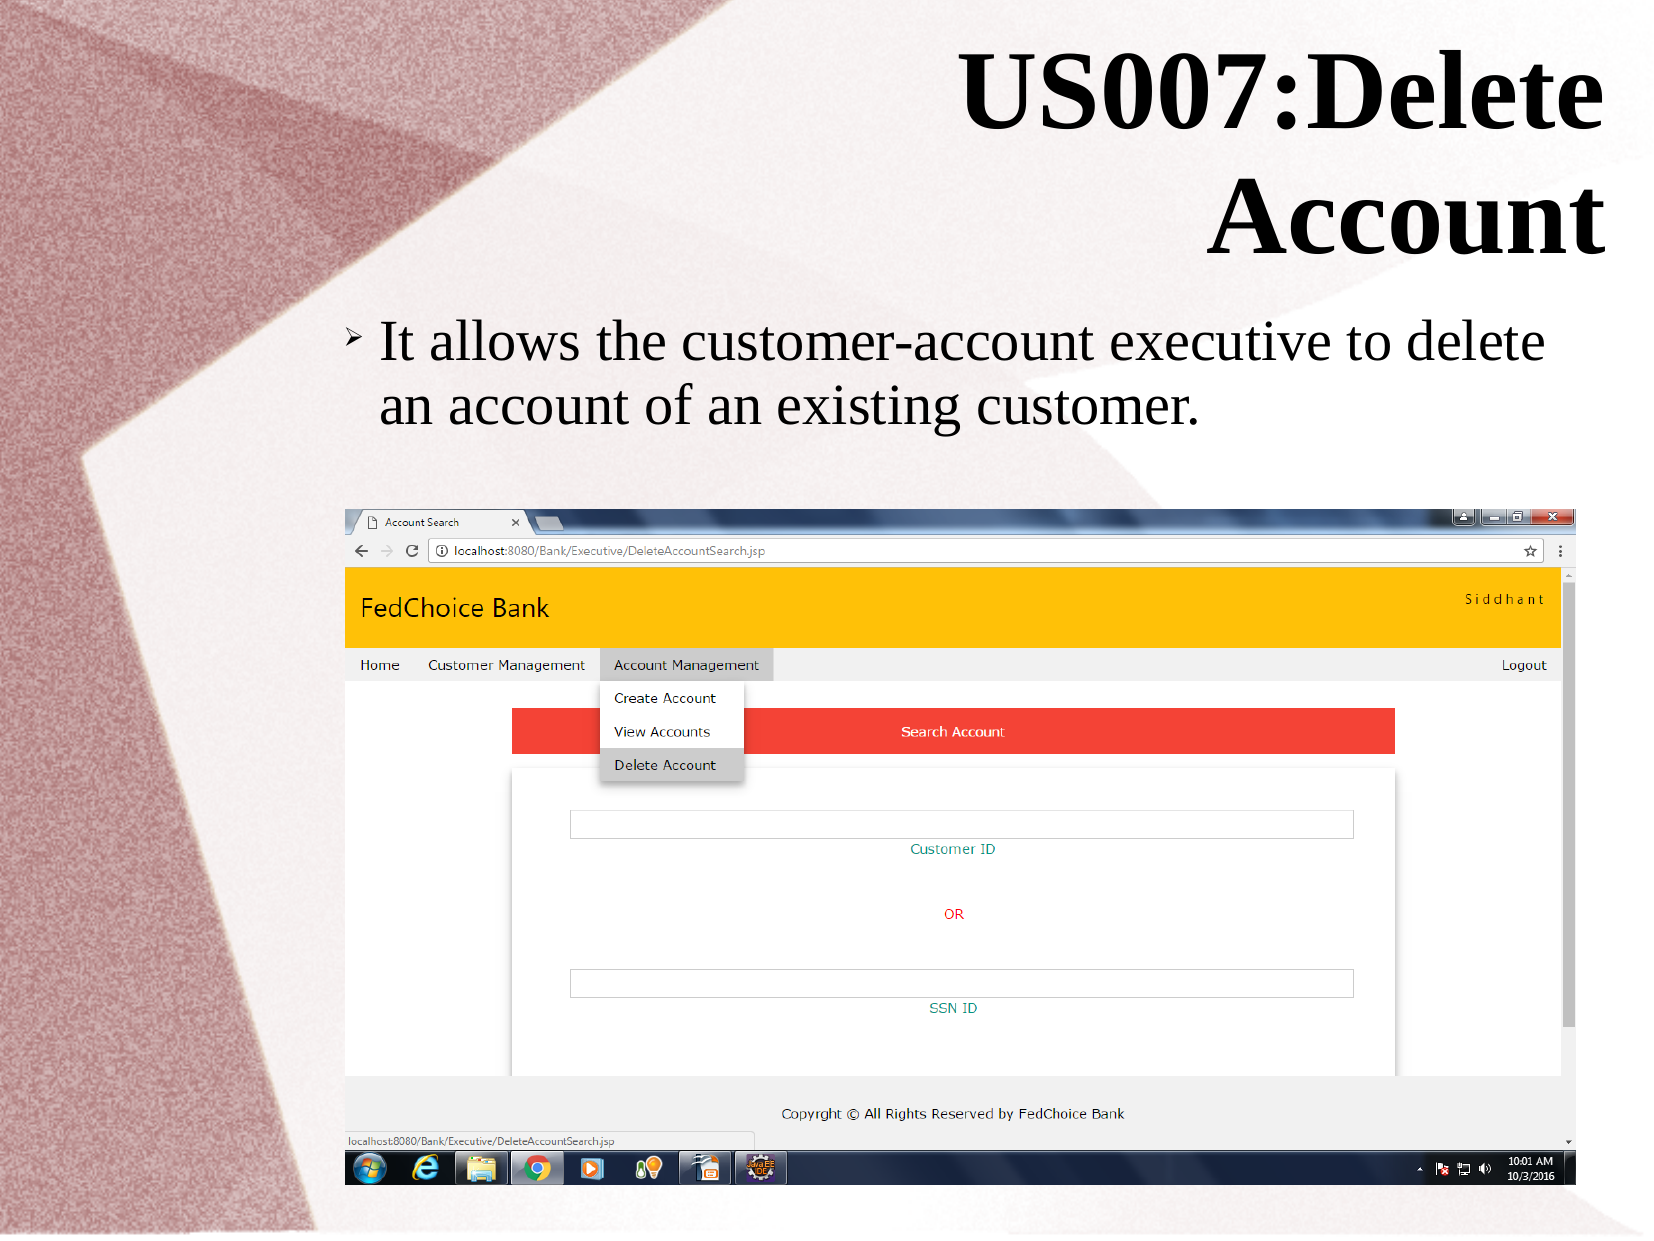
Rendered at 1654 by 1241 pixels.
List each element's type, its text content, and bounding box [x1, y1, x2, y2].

text_box It allows the customer-account executive to delete an account of an existing customer. [390, 240, 1501, 481]
title US007:Delete Account [596, 28, 1607, 278]
picture [0, 0, 1654, 1241]
